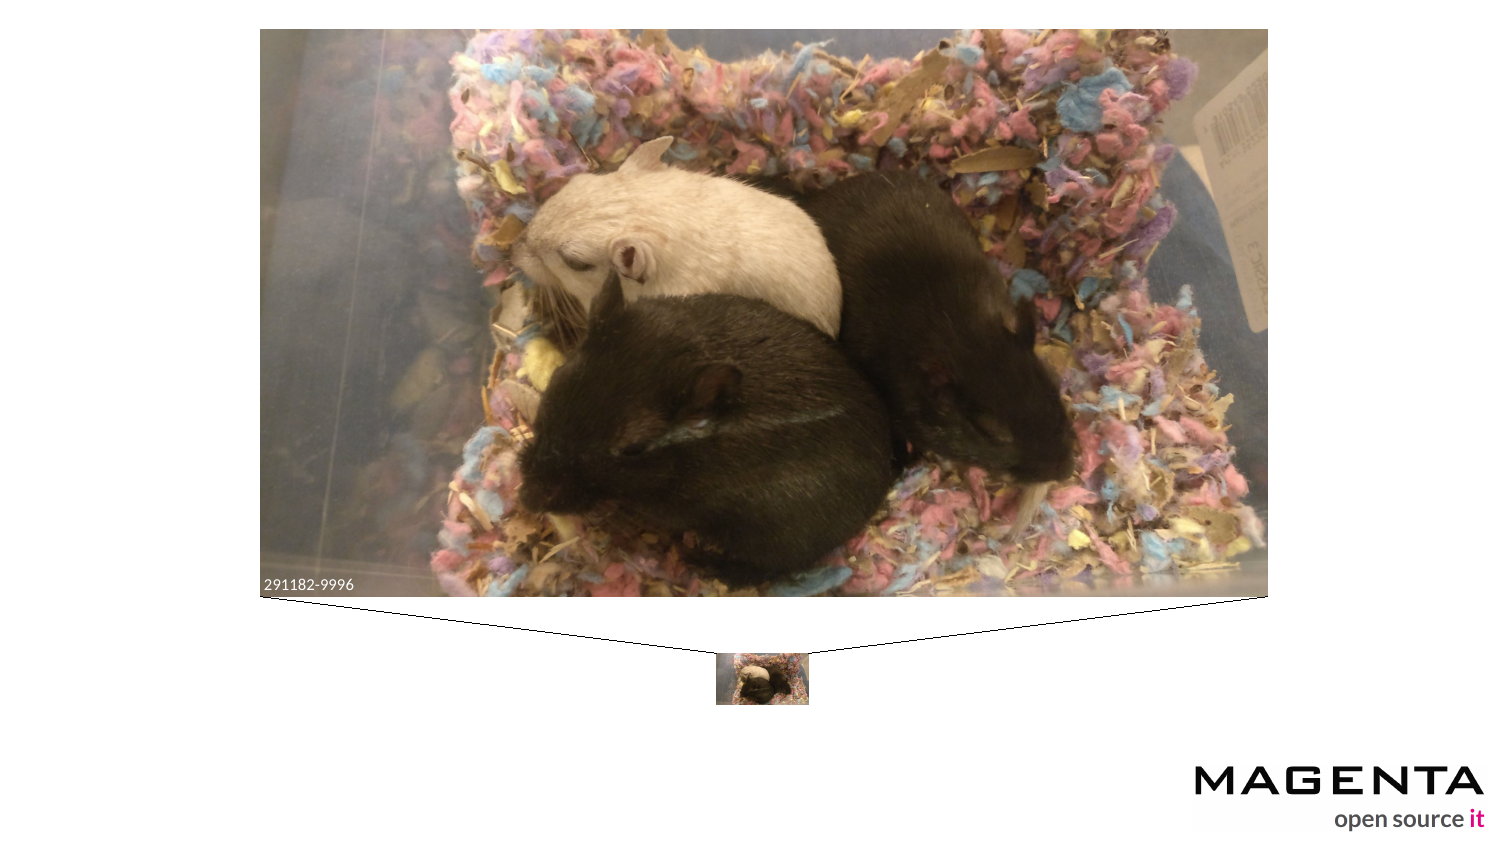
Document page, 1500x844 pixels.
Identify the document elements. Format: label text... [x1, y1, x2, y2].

picture [260, 29, 1268, 597]
picture [1193, 764, 1488, 833]
text_box 291182-9996 [249, 570, 460, 605]
picture [716, 653, 809, 706]
